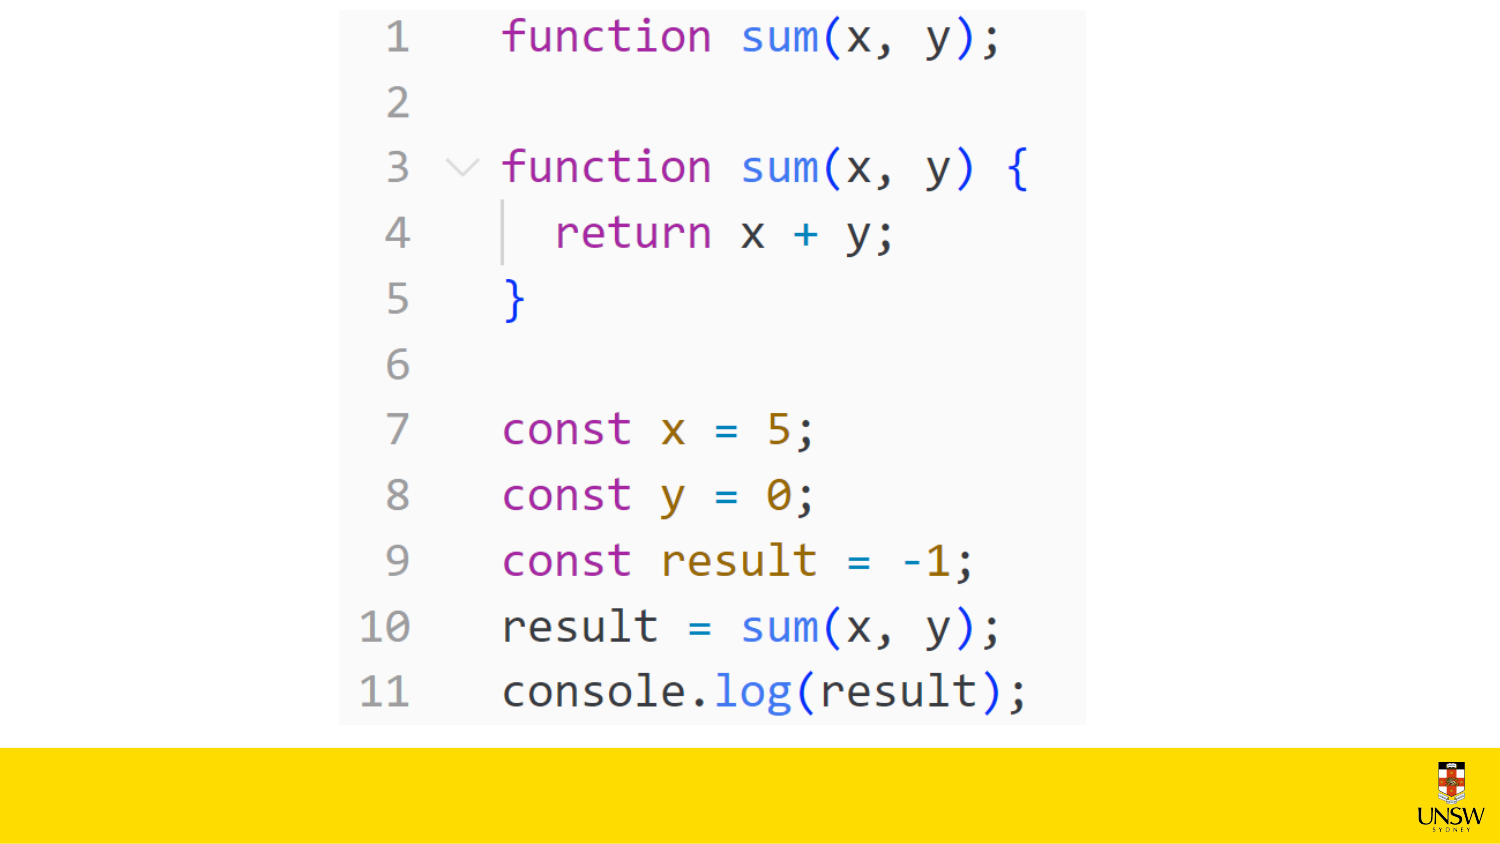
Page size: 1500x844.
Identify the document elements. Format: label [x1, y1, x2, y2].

picture [339, 10, 1086, 725]
picture [1418, 762, 1485, 832]
